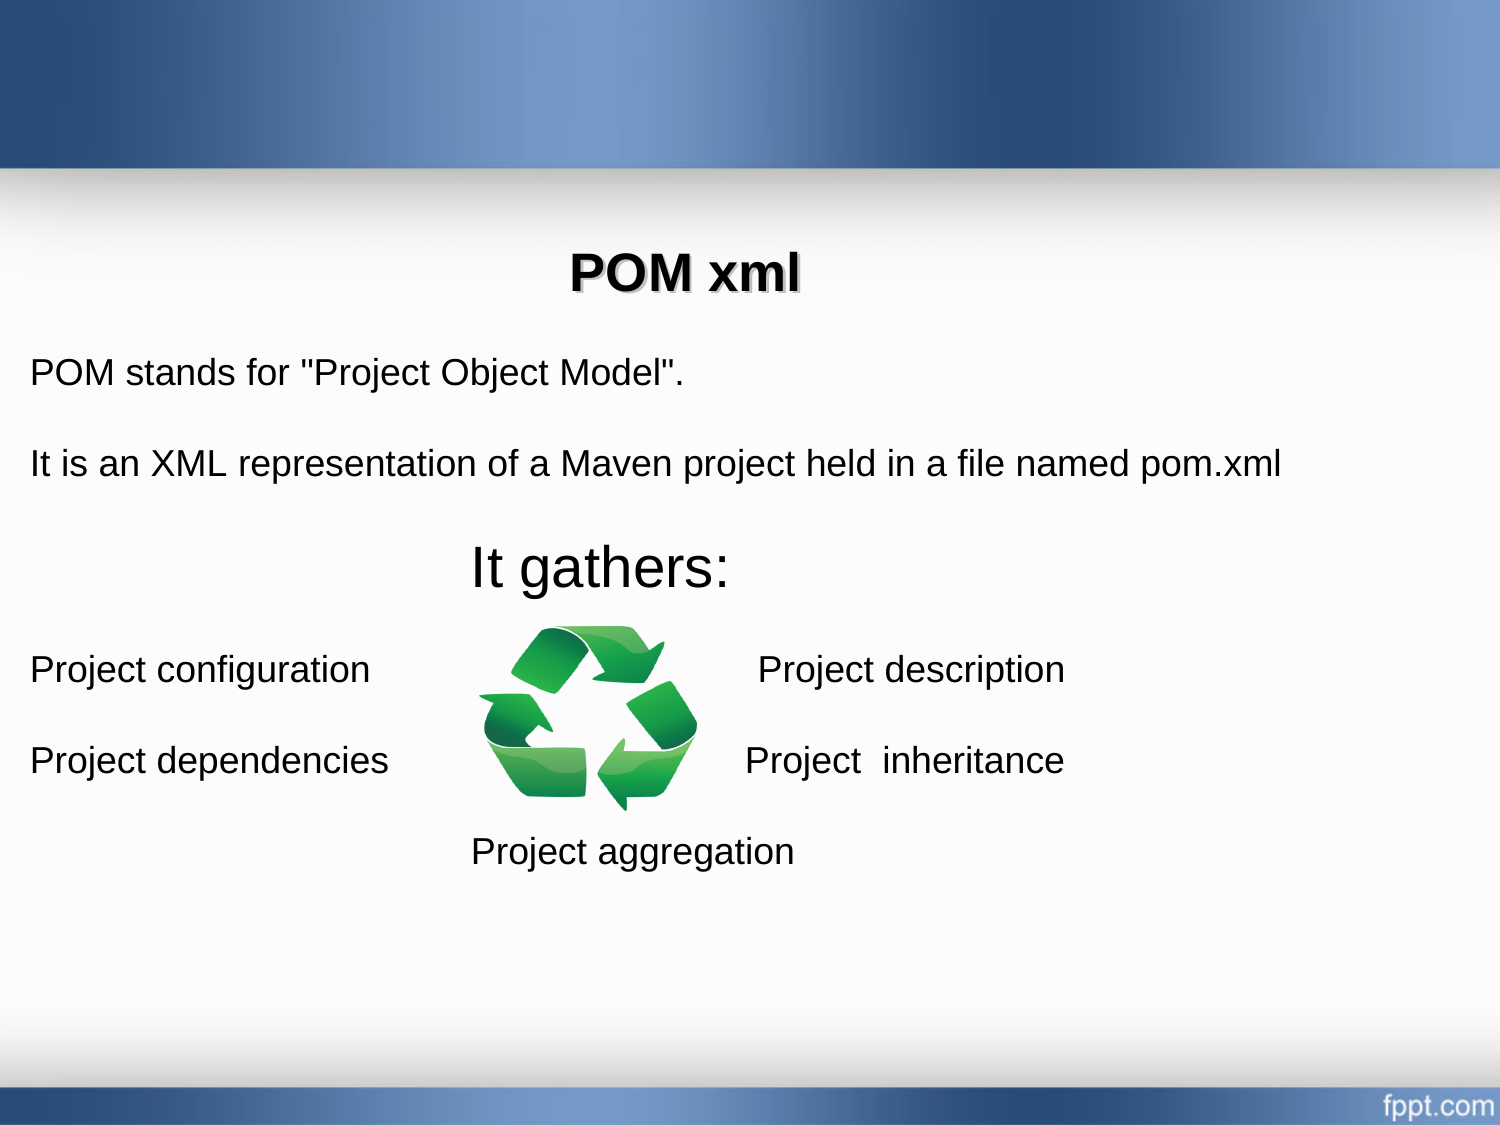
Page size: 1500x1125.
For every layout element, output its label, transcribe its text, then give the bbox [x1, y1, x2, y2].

picture [479, 625, 697, 811]
text_box POM xml POM stands for "Project Object Model". It is an XML representation of a Maven project held in a file named pom.xml It gathers: Project configuration Project description Project dependencies Project inheritance Project aggregation [15, 229, 1500, 968]
picture [0, 0, 1500, 1125]
